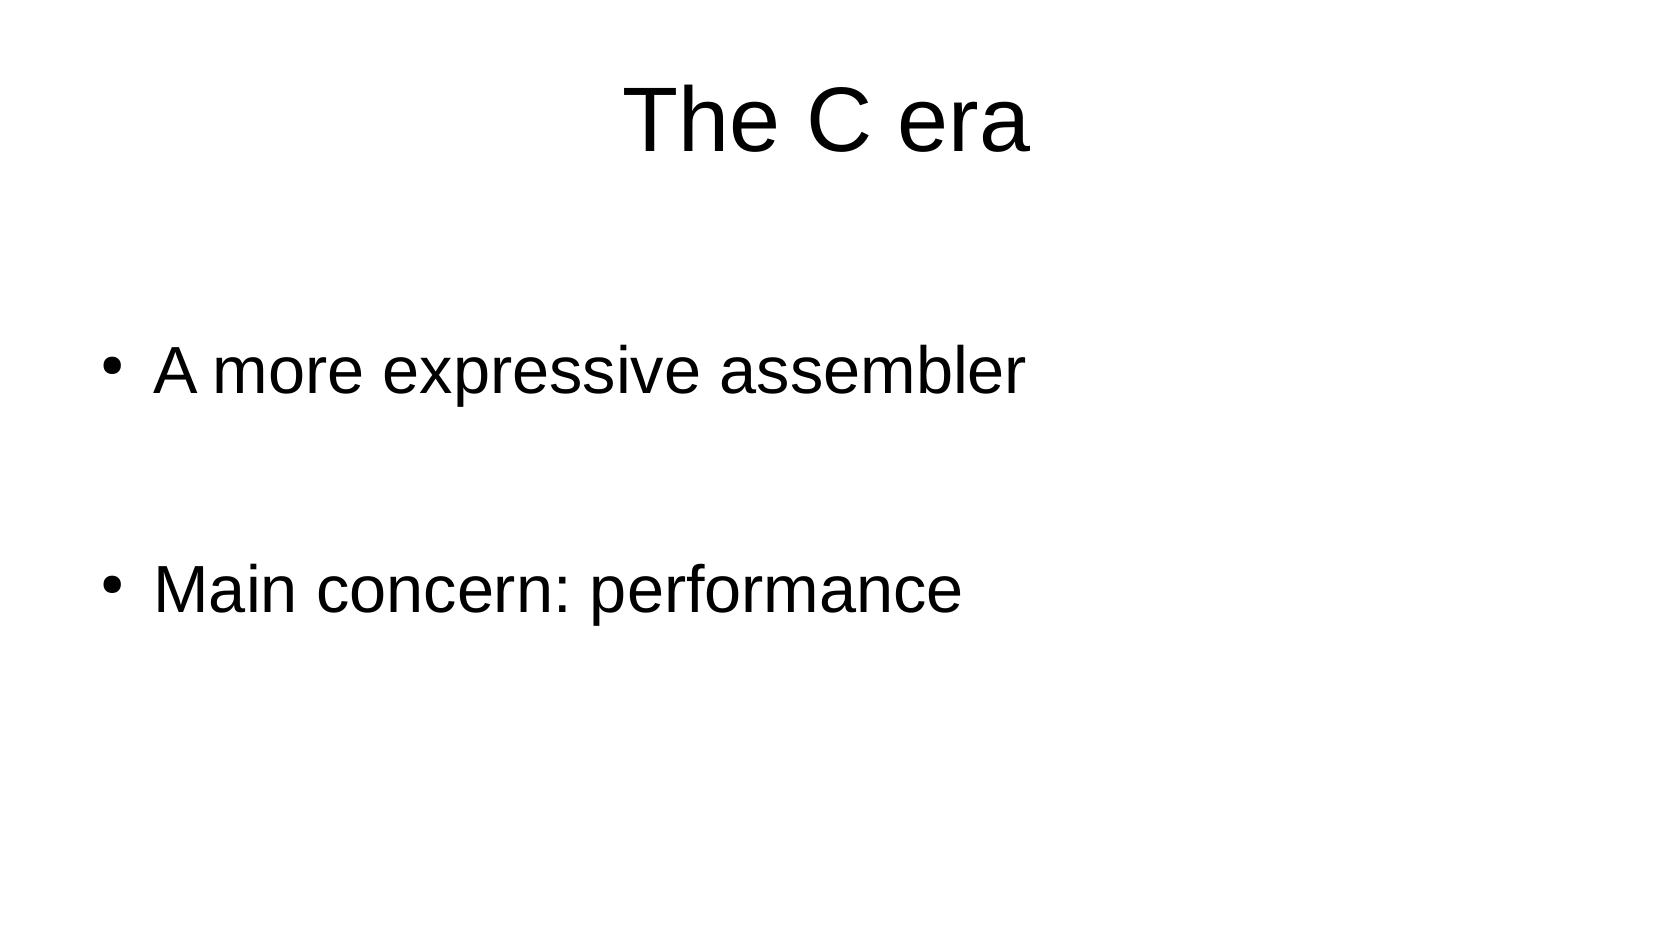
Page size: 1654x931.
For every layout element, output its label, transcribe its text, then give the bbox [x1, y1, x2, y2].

list A more expressive assembler Main concern: performance [82, 217, 1571, 757]
title The C era [82, 37, 1571, 193]
